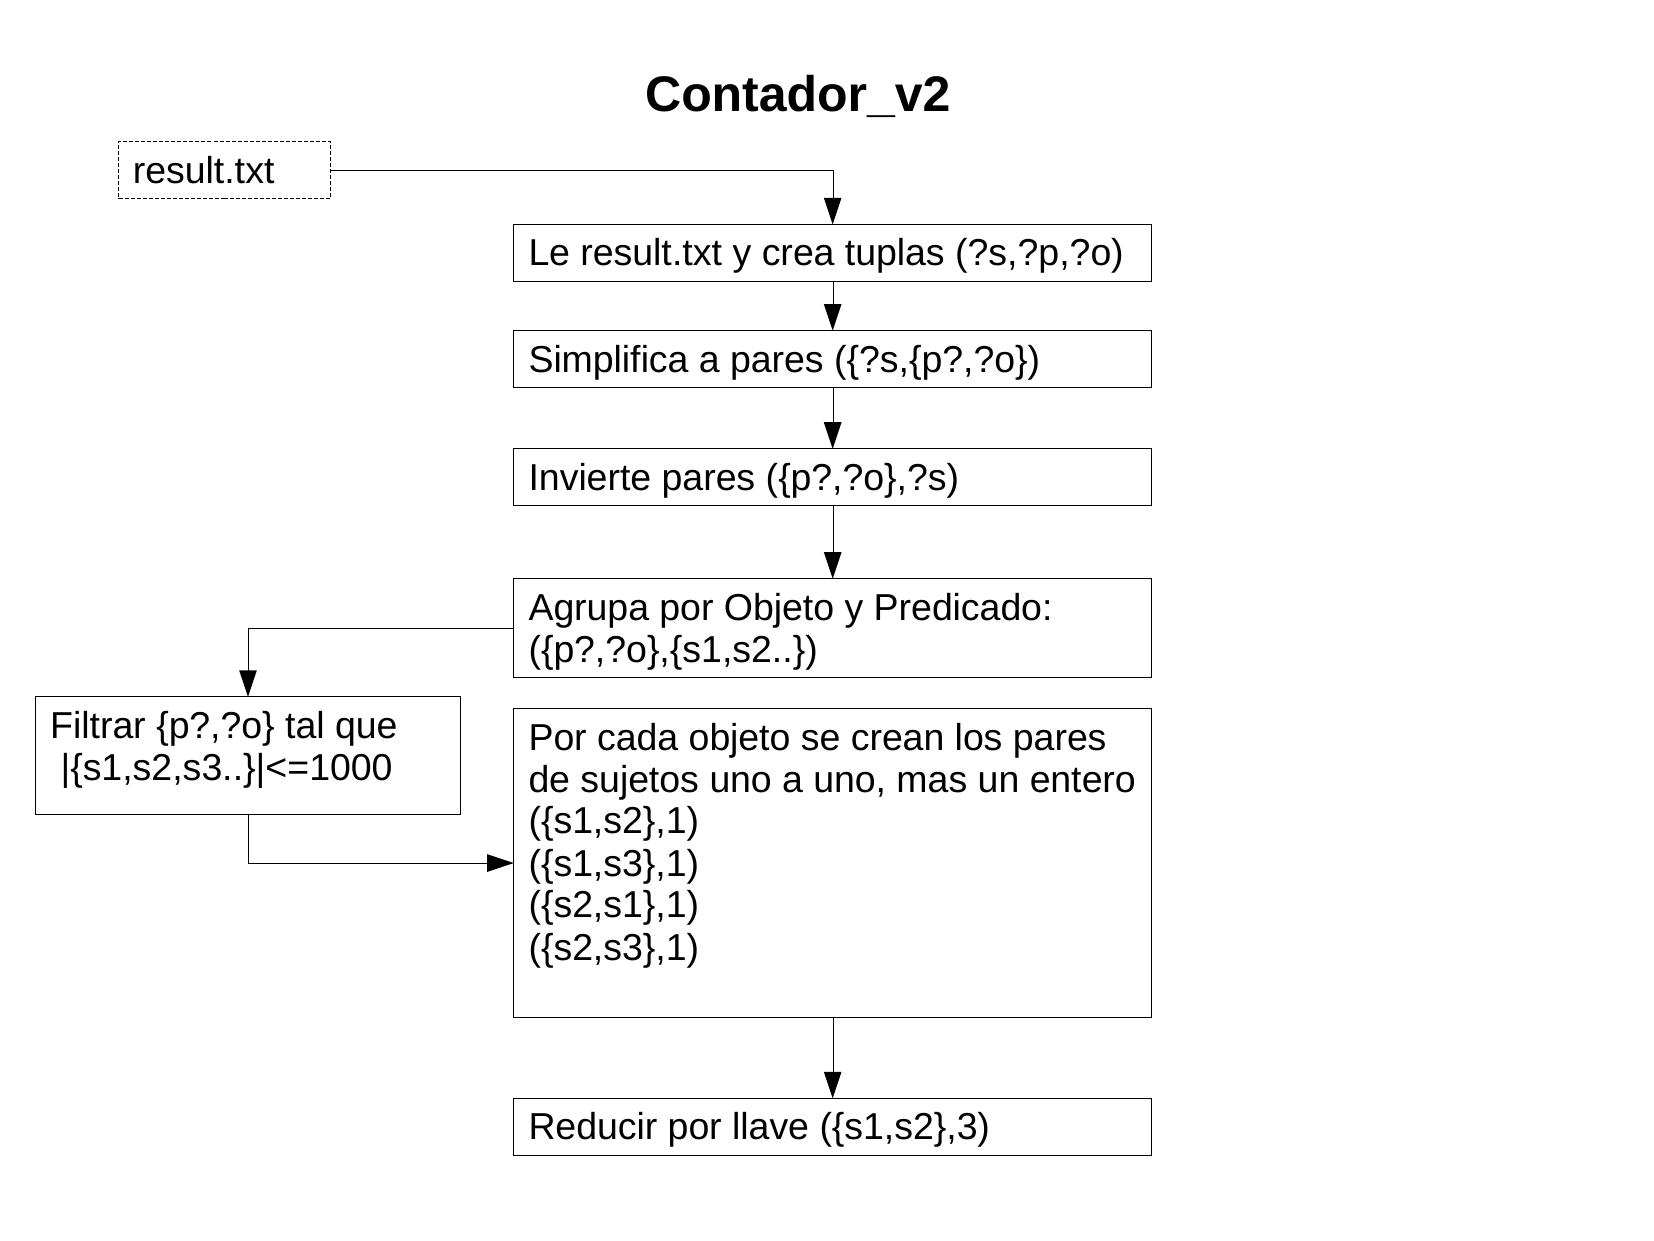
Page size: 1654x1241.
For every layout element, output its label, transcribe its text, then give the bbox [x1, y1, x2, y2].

text_box Por cada objeto se crean los pares de sujetos uno a uno, mas un entero ({s1,s2},1) ({s1,s3},1) ({s2,s1},1) ({s2,s3},1) [513, 708, 1152, 1018]
text_box Contador_v2 [472, 59, 1134, 131]
text_box result.txt [118, 141, 331, 199]
text_box Simplifica a pares ({?s,{p?,?o}) [513, 330, 1152, 388]
text_box Agrupa por Objeto y Predicado: ({p?,?o},{s1,s2..}) [513, 578, 1152, 678]
text_box Invierte pares ({p?,?o},?s) [513, 448, 1152, 506]
text_box Reducir por llave ({s1,s2},3) [513, 1098, 1152, 1156]
text_box Filtrar {p?,?o} tal que |{s1,s2,s3..}|<=1000 [35, 696, 461, 815]
text_box Le result.txt y crea tuplas (?s,?p,?o) [513, 224, 1152, 282]
